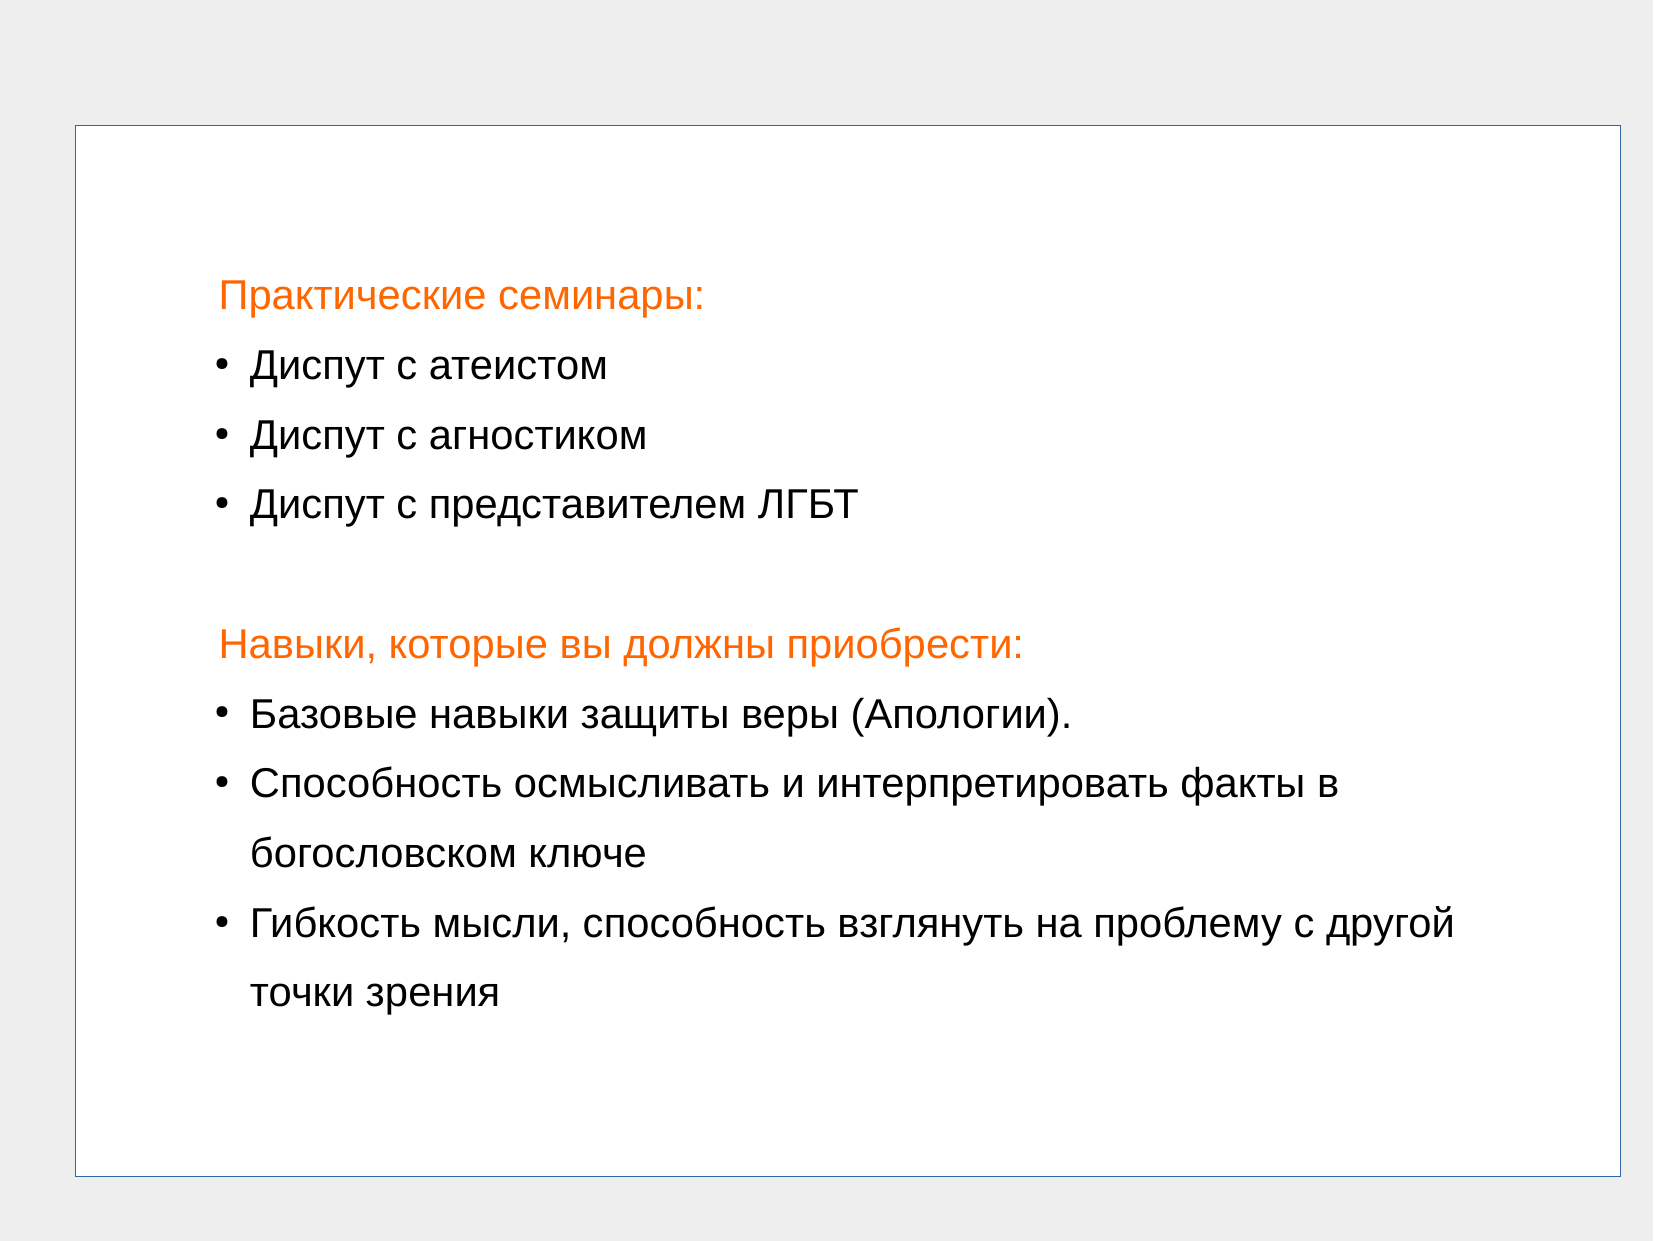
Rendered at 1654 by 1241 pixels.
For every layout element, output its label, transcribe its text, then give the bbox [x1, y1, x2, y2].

subtitle Практические семинары: Диспут с атеистом Диспут с агностиком Диспут с представителем ЛГБТ Навыки, которые вы должны приобрести: Базовые навыки защиты веры (Апологии). Способность осмысливать и интерпретировать факты в богословском ключе Гибкость мысли, способность взглянуть на проблему с другой точки зрения [143, 272, 1539, 1241]
text_box [75, 125, 1621, 1177]
